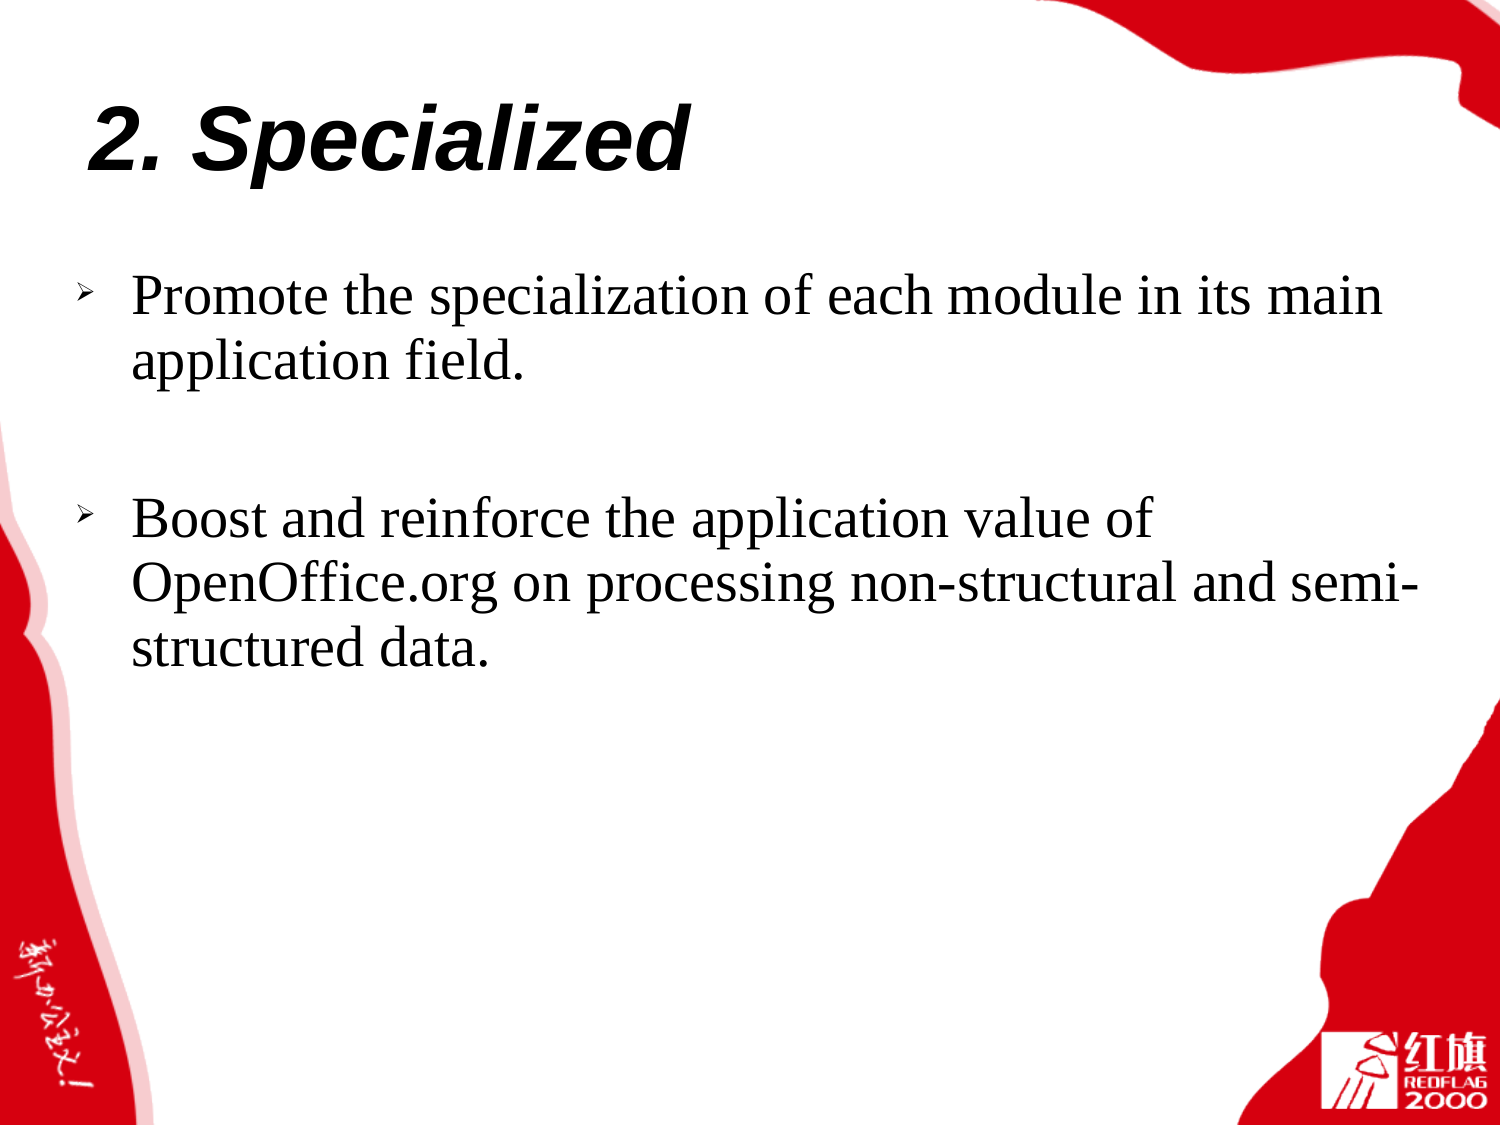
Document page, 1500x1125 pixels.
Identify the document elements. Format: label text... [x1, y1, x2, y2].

title 2. Specialized [75, 45, 1426, 233]
list Promote the specialization of each module in its main application field. Boost and reinforce the application value of OpenOffice.org on processing non-structural and semi-structured data. [75, 262, 1426, 767]
picture [0, 0, 1500, 1125]
